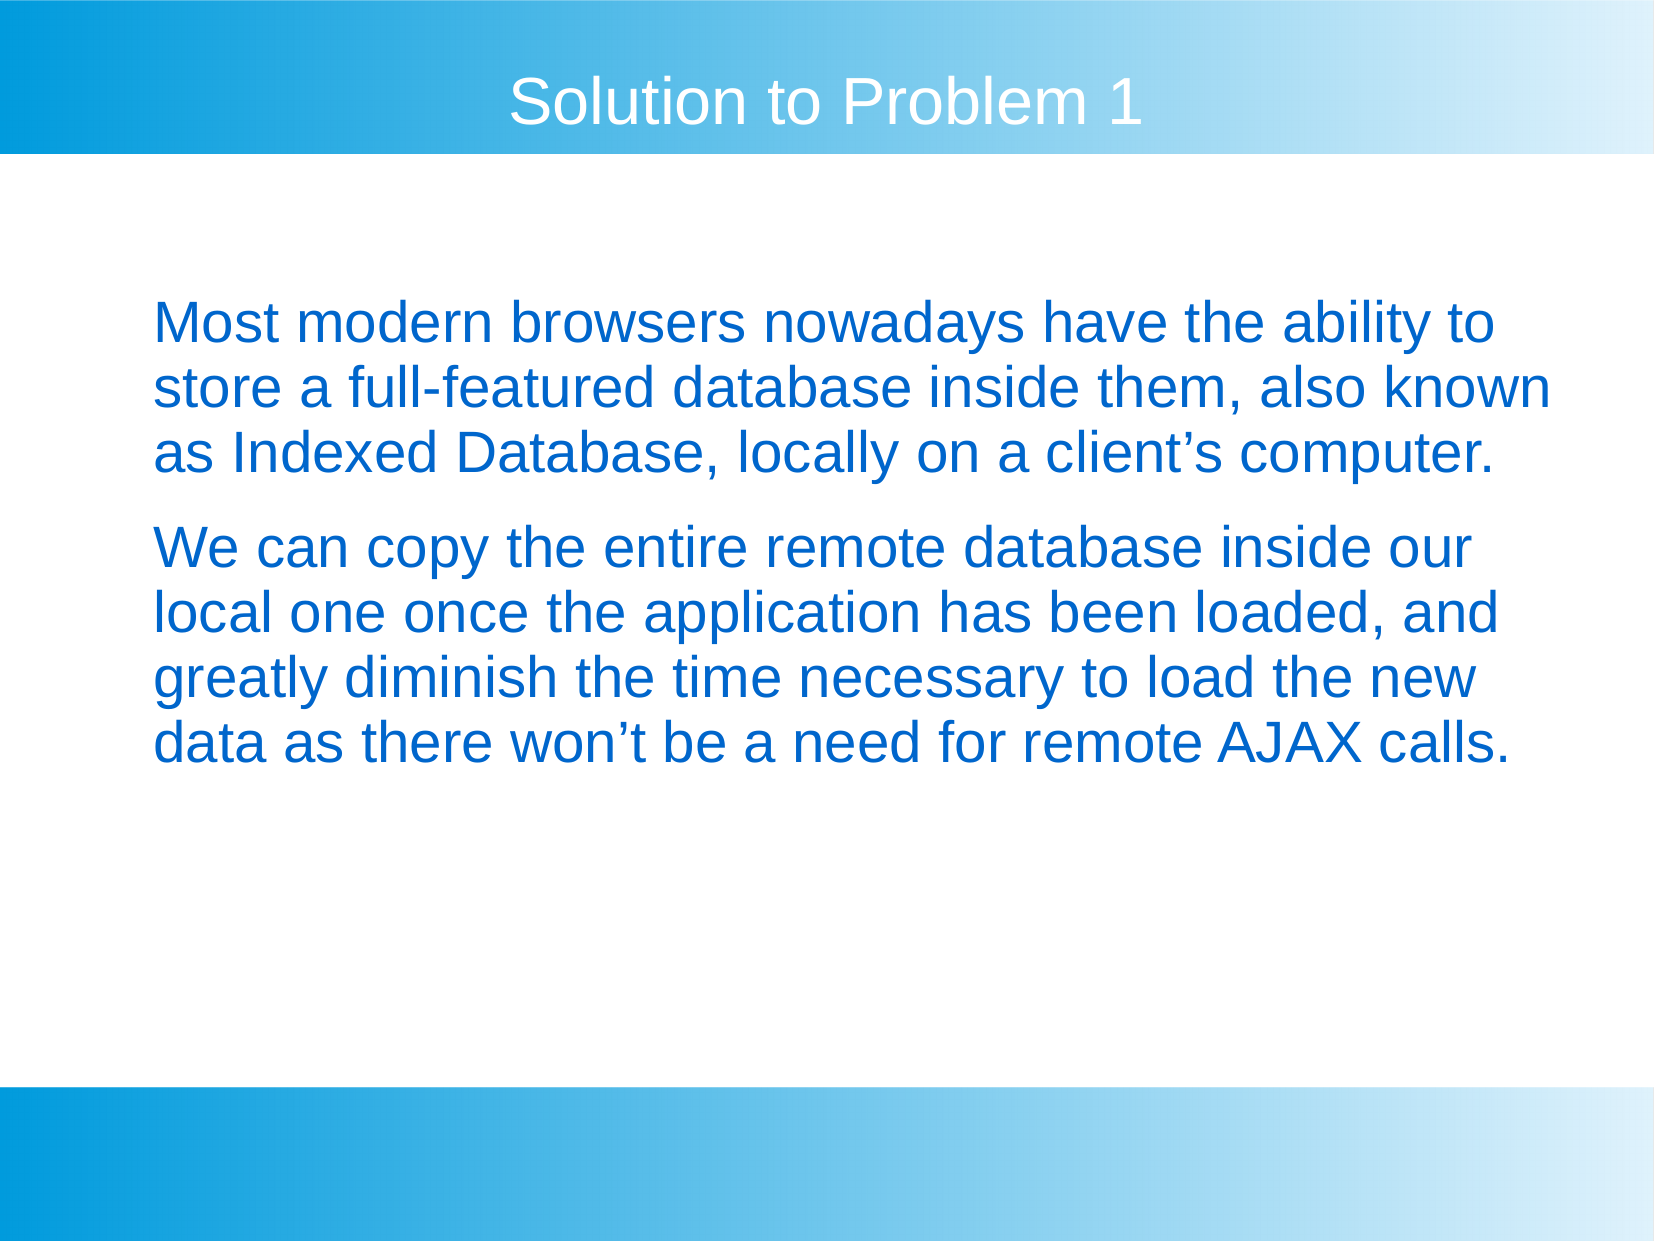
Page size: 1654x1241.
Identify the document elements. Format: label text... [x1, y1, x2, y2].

list Most modern browsers nowadays have the ability to store a full-featured database inside them, also known as Indexed Database, locally on a client’s computer. We can copy the entire remote database inside our local one once the application has been loaded, and greatly diminish the time necessary to load the new data as there won’t be a need for remote AJAX calls. [82, 290, 1571, 1010]
picture [141, 0, 1654, 154]
picture [0, 1086, 1654, 1241]
title Solution to Problem 1 [82, 49, 1571, 155]
